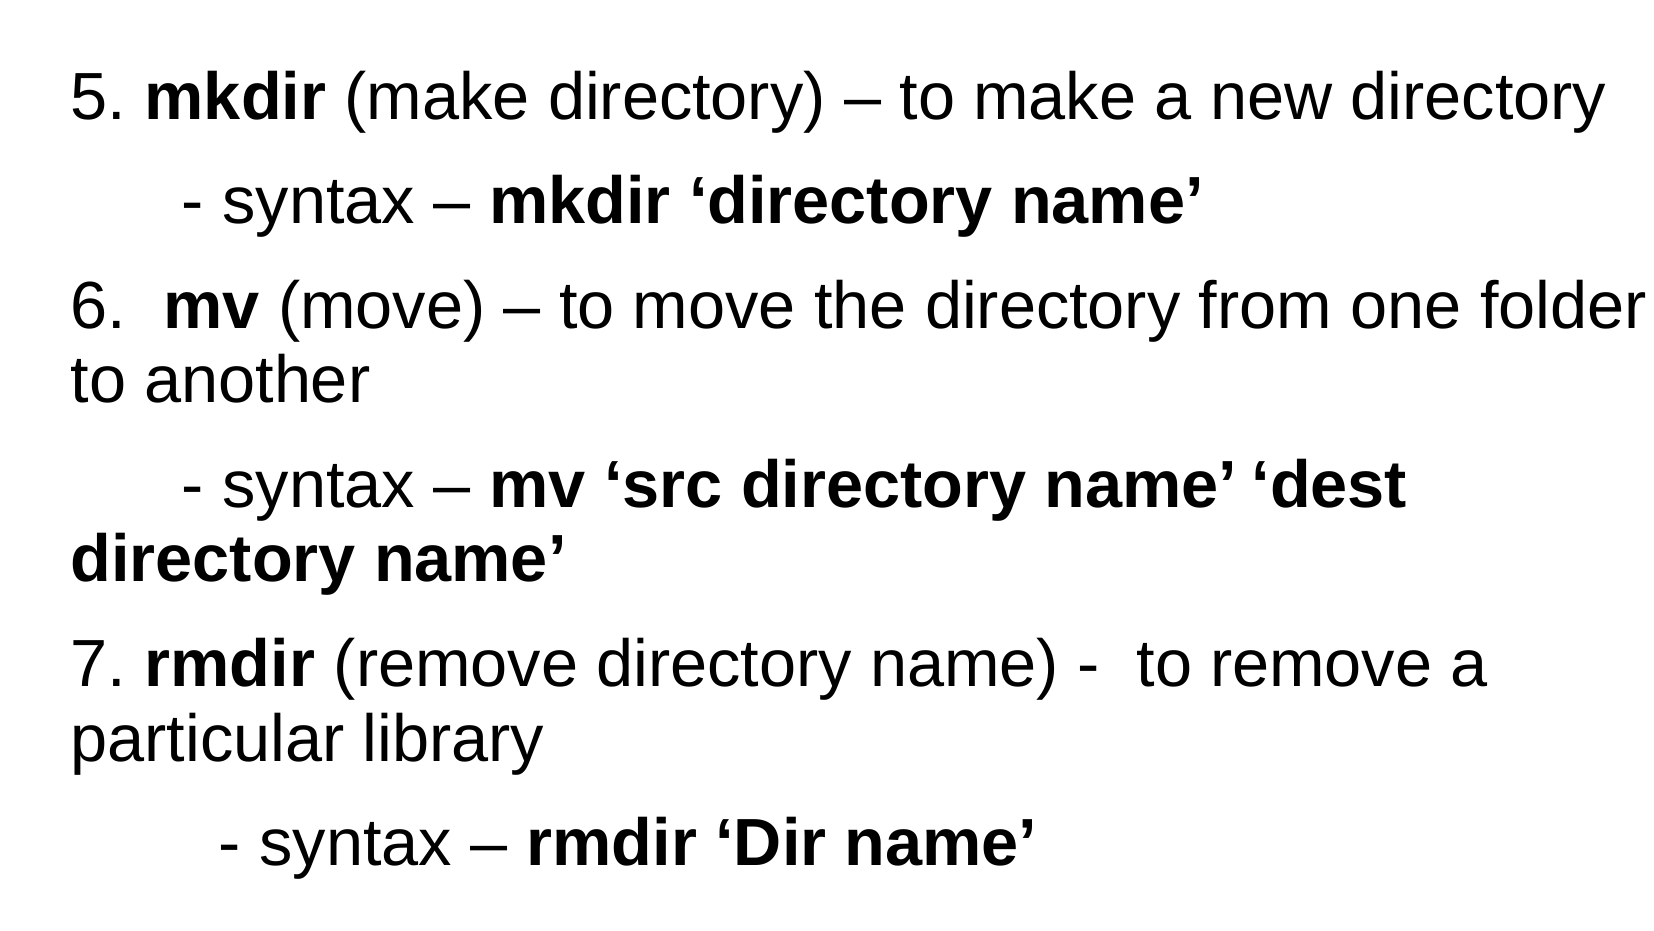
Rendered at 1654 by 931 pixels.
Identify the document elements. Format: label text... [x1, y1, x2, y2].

list 5. mkdir (make directory) – to make a new directory - syntax – mkdir ‘directory name’ 6. mv (move) – to move the directory from one folder to another - syntax – mv ‘src directory name’ ‘dest directory name’ 7. rmdir (remove directory name) - to remove a particular library - syntax – rmdir ‘Dir name’ [0, 59, 1654, 931]
